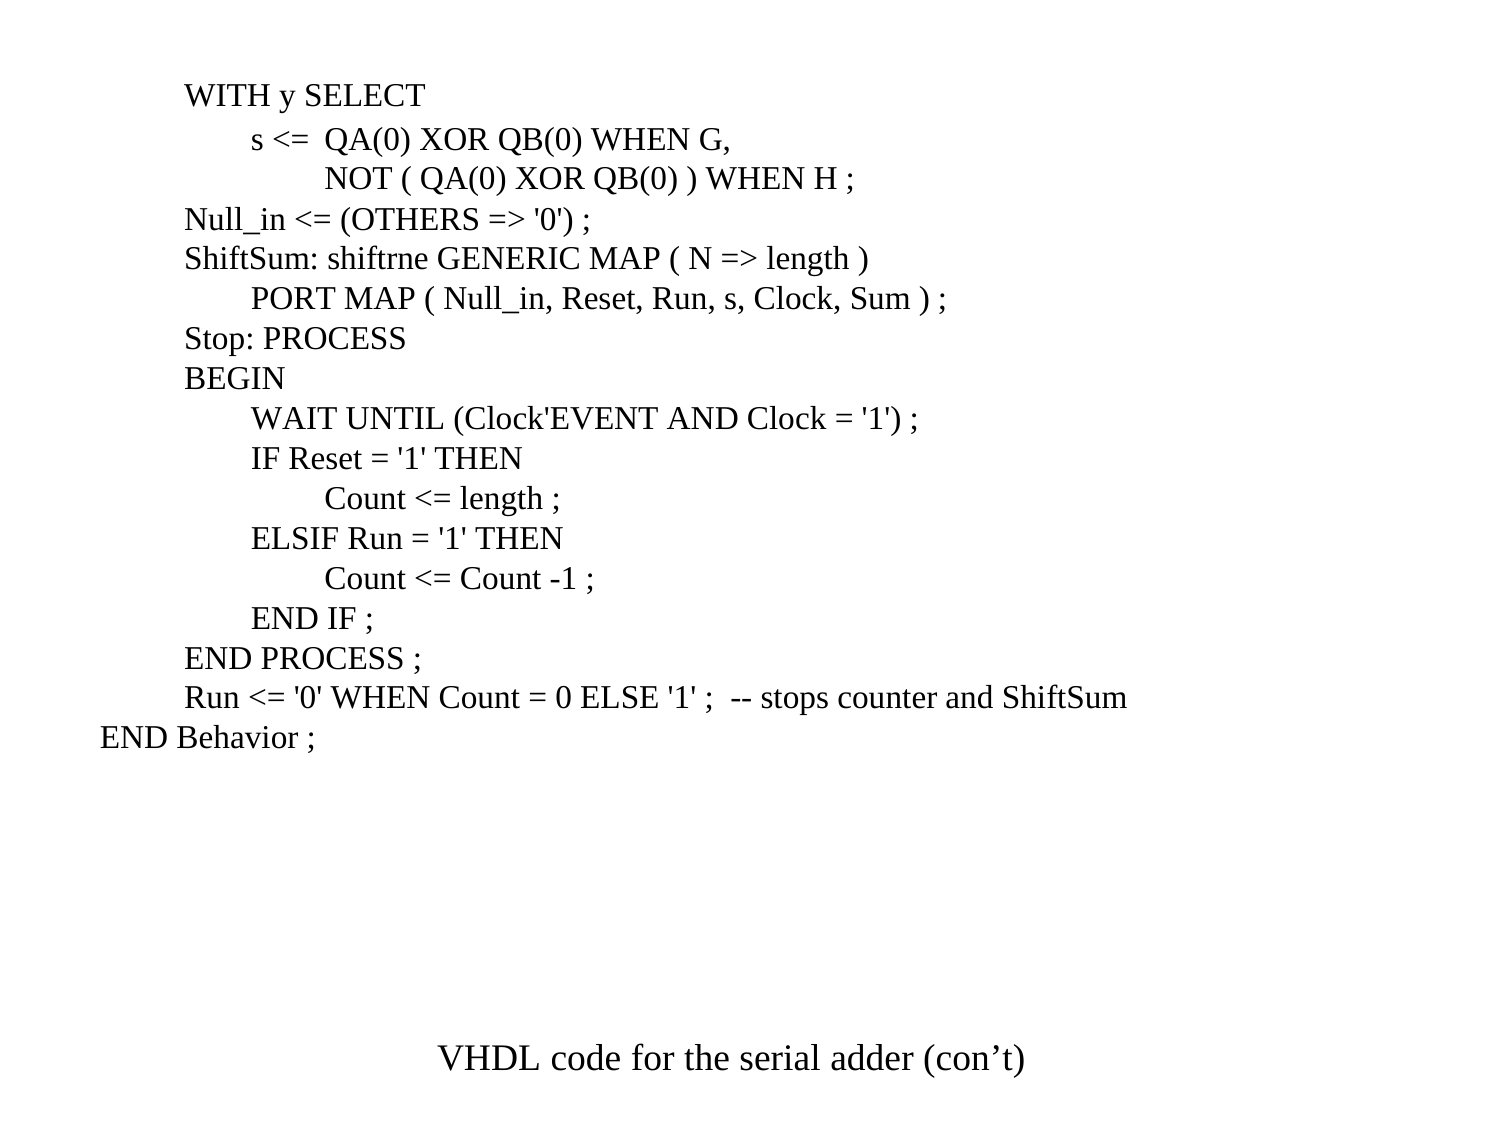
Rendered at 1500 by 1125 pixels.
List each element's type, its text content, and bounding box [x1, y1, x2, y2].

text_box VHDL code for the serial adder (con’t) [124, 1025, 1339, 1101]
text_box WITH y SELECT s <= QA(0) XOR QB(0) WHEN G, NOT ( QA(0) XOR QB(0) ) WHEN H ; Null_in <= (OTHERS => '0') ; ShiftSum: shiftrne GENERIC MAP ( N => length ) PORT MAP ( Null_in, Reset, Run, s, Clock, Sum ) ; Stop: PROCESS BEGIN WAIT UNTIL (Clock'EVENT AND Clock = '1') ; IF Reset = '1' THEN Count <= length ; ELSIF Run = '1' THEN Count <= Count -1 ; END IF ; END PROCESS ; Run <= '0' WHEN Count = 0 ELSE '1' ; -- stops counter and ShiftSum END Behavior ; [85, 49, 1144, 764]
